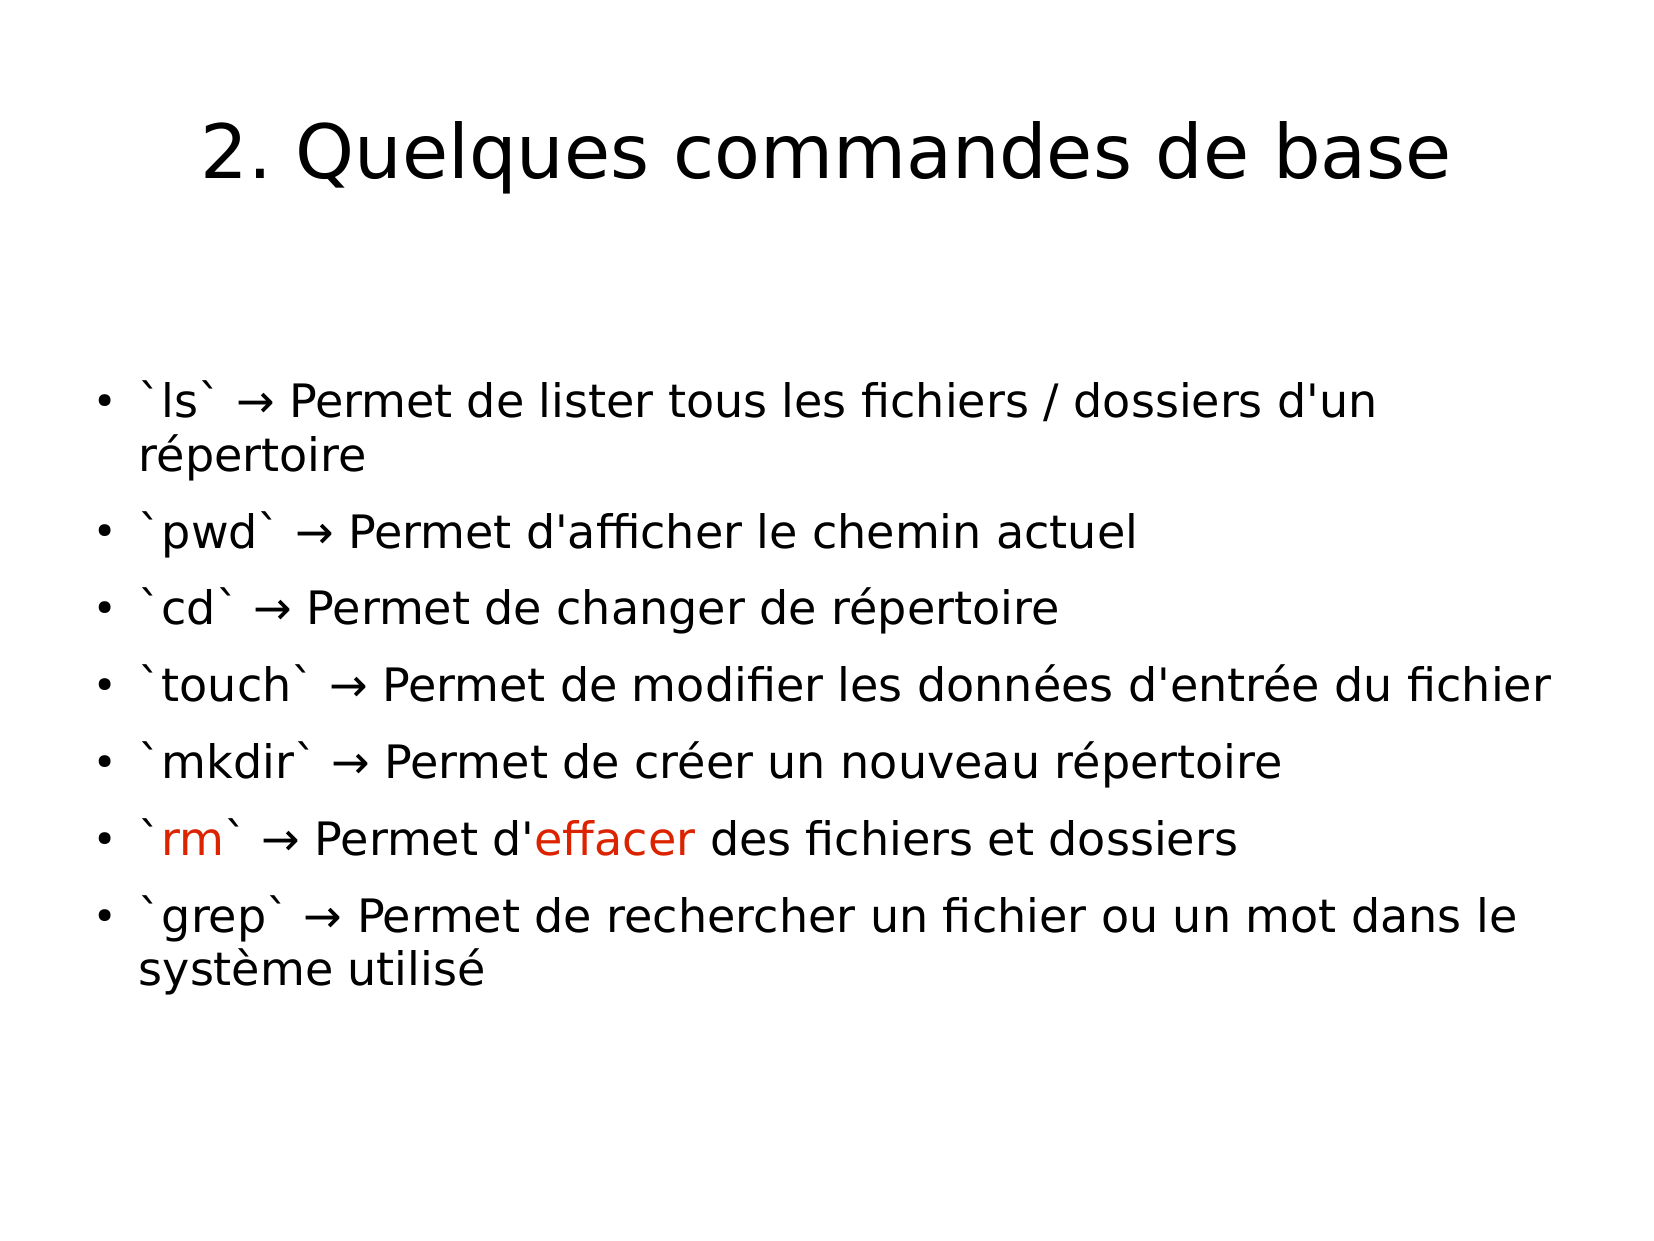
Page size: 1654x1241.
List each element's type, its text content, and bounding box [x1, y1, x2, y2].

title 2. Quelques commandes de base [82, 49, 1571, 257]
list `ls` → Permet de lister tous les fichiers / dossiers d'un répertoire `pwd` → Permet d'afficher le chemin actuel `cd` → Permet de changer de répertoire `touch` → Permet de modifier les données d'entrée du fichier `mkdir` → Permet de créer un nouveau répertoire `rm` → Permet d'effacer des fichiers et dossiers `grep` → Permet de rechercher un fichier ou un mot dans le système utilisé [82, 290, 1571, 1010]
